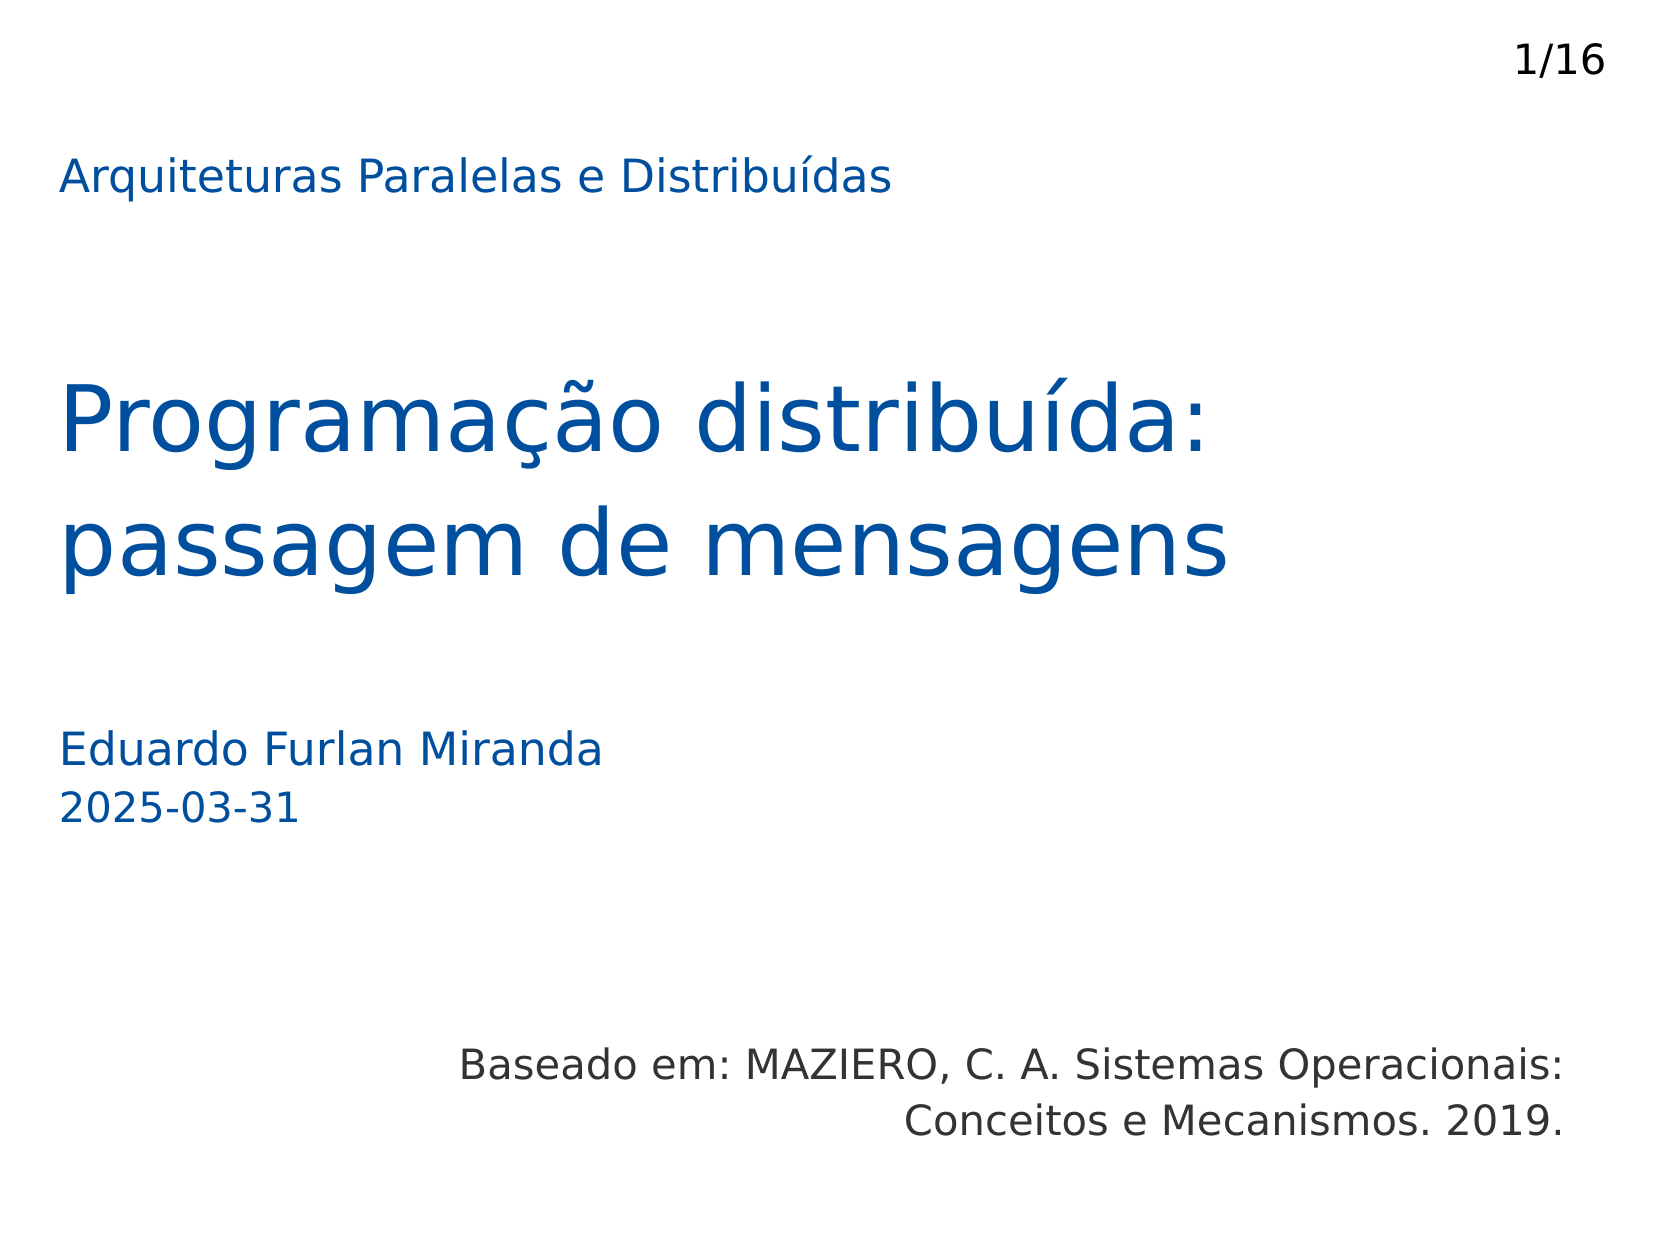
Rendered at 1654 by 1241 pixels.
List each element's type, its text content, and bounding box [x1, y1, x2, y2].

list Baseado em: MAZIERO, C. A. Sistemas Operacionais: Conceitos e Mecanismos. 2019. [366, 1033, 1565, 1211]
list Arquiteturas Paralelas e Distribuídas Programação distribuída: passagem de mensagens Eduardo Furlan Miranda 2025-03-31 [59, 141, 1625, 1211]
chart [720, 567, 933, 672]
